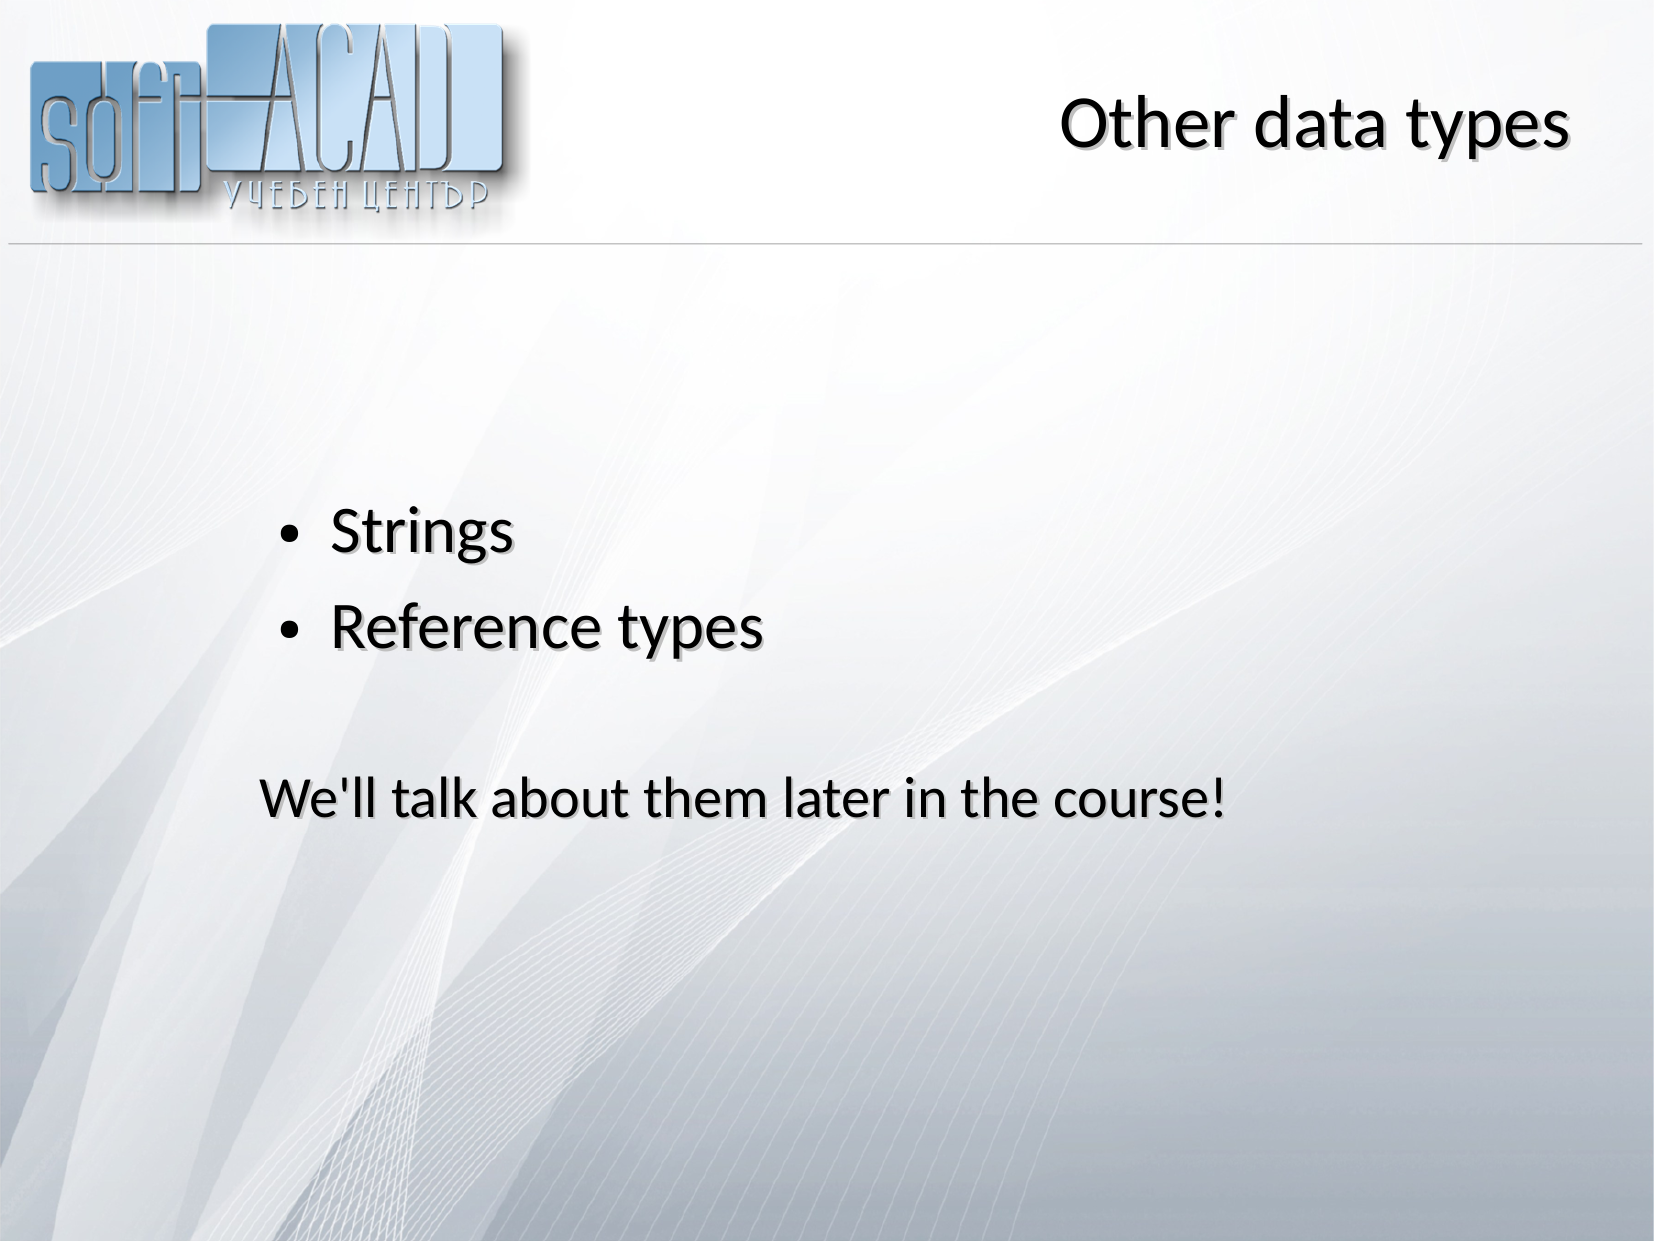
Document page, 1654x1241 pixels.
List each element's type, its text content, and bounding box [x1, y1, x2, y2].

picture [0, 0, 1654, 1241]
list Strings Reference types We'll talk about them later in the course! [259, 501, 1388, 1034]
title Other data types [531, 0, 1571, 257]
